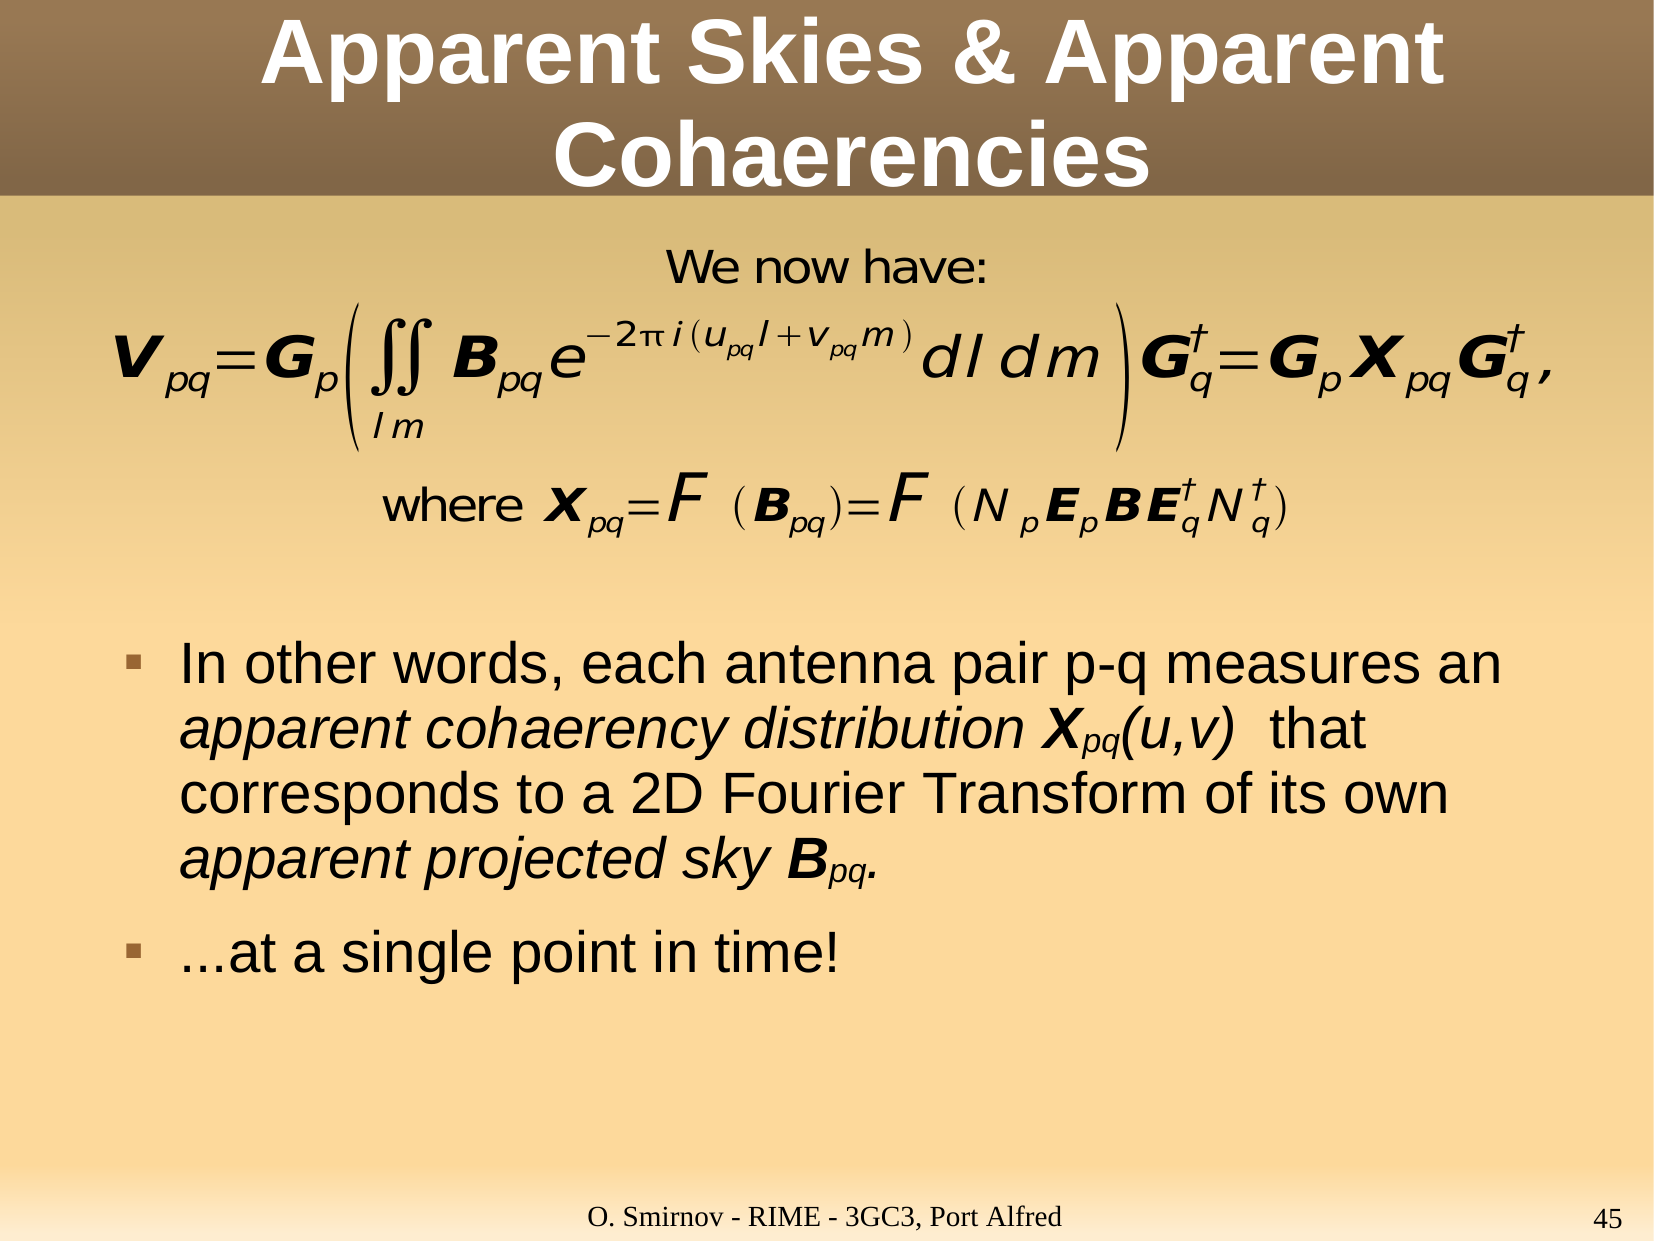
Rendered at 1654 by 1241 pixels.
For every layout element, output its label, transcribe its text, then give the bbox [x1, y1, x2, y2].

chart [104, 230, 1563, 541]
title Apparent Skies & Apparent Cohaerencies [146, 0, 1559, 208]
picture [0, 0, 1654, 1241]
list In other words, each antenna pair p-q measures an apparent cohaerency distribution Xpq(u,v) that corresponds to a 2D Fourier Transform of its own apparent projected sky Bpq. ...at a single point in time! [108, 630, 1521, 1024]
